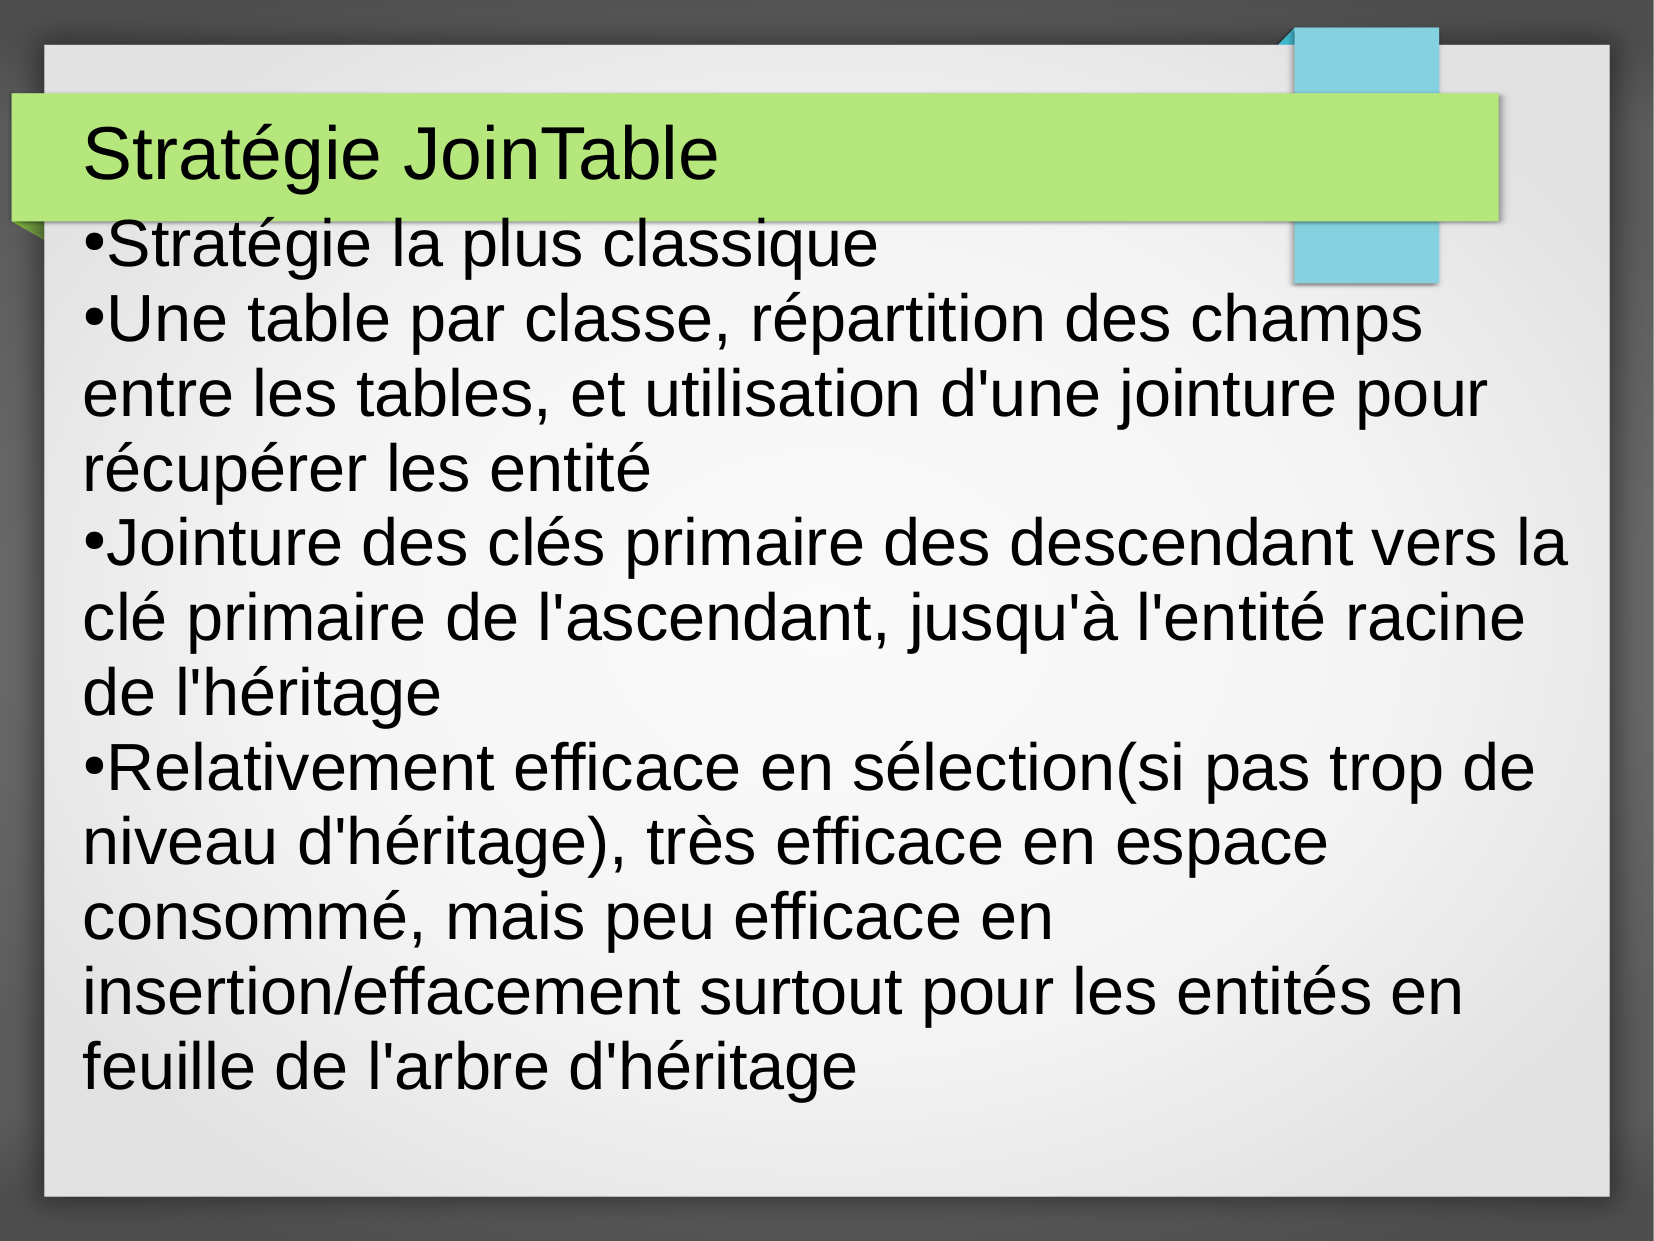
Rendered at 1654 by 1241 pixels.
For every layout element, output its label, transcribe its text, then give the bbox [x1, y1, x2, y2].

subtitle Stratégie la plus classique Une table par classe, répartition des champs entre les tables, et utilisation d'une jointure pour récupérer les entité Jointure des clés primaire des descendant vers la clé primaire de l'ascendant, jusqu'à l'entité racine de l'héritage Relativement efficace en sélection(si pas trop de niveau d'héritage), très efficace en espace consommé, mais peu efficace en insertion/effacement surtout pour les entités en feuille de l'arbre d'héritage [82, 206, 1571, 1104]
title Stratégie JoinTable [82, 94, 1264, 206]
picture [0, 0, 1654, 1241]
